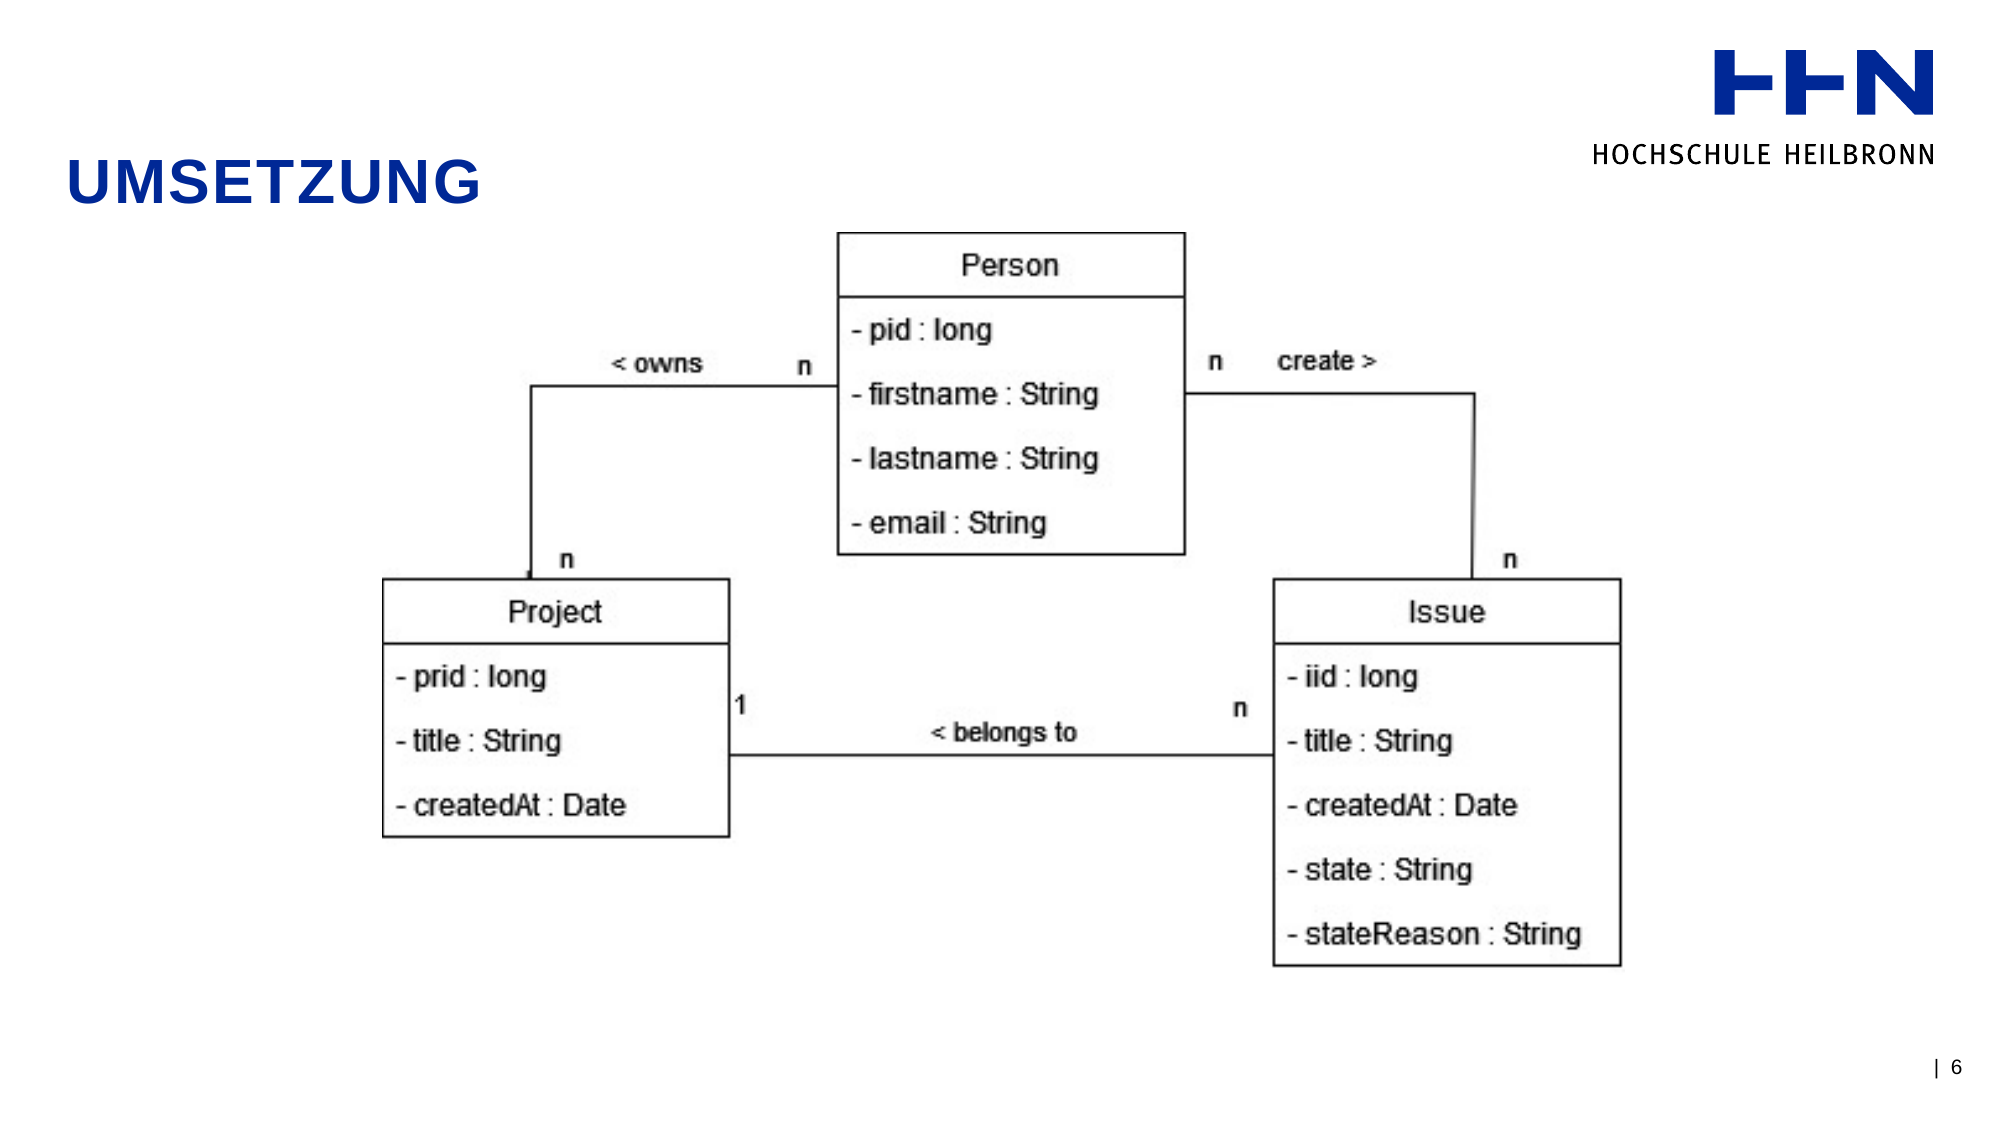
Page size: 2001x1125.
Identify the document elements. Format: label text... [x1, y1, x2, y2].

title Umsetzung [66, 147, 1933, 290]
text_box | <Foliennummer> [1624, 1054, 1963, 1093]
picture [382, 232, 1625, 975]
